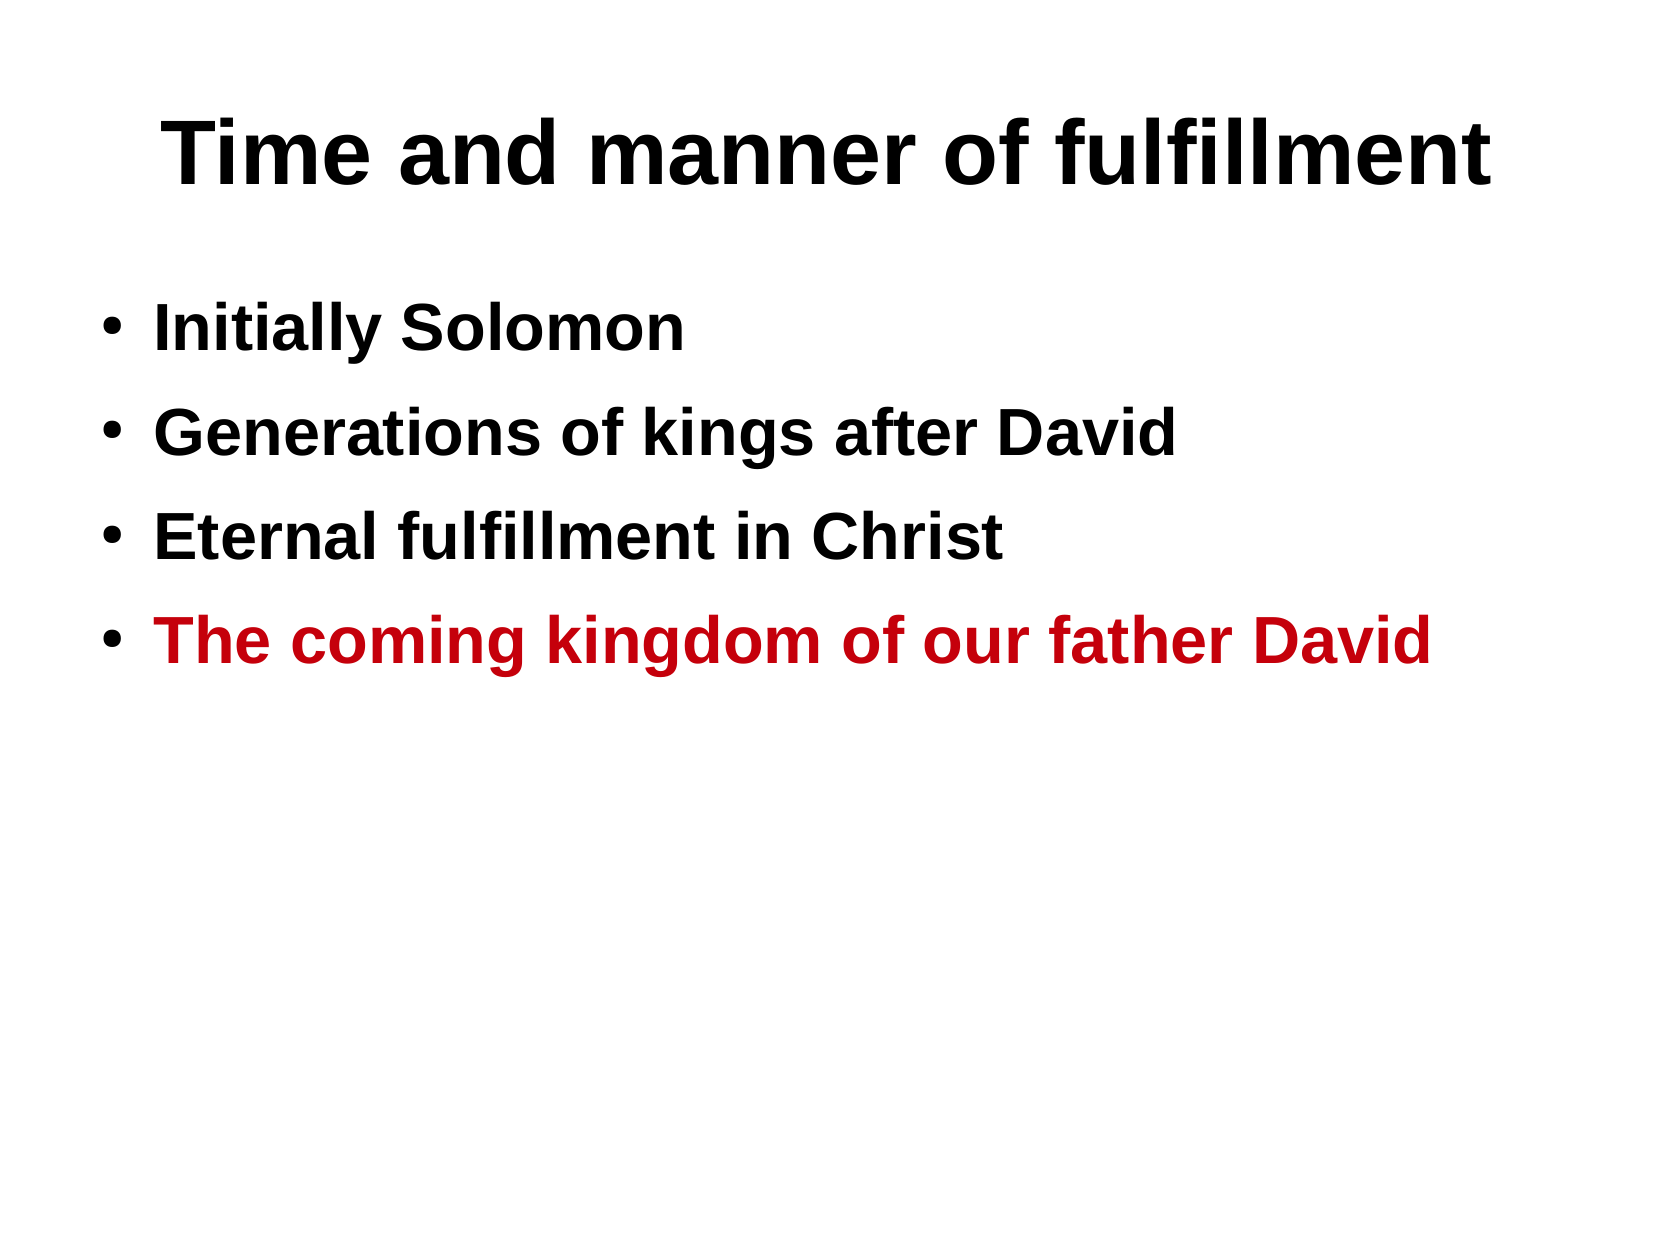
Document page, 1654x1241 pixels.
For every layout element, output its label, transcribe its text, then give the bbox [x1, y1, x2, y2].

list Initially Solomon Generations of kings after David Eternal fulfillment in Christ The coming kingdom of our father David [82, 290, 1571, 1109]
title Time and manner of fulfillment [82, 49, 1571, 257]
